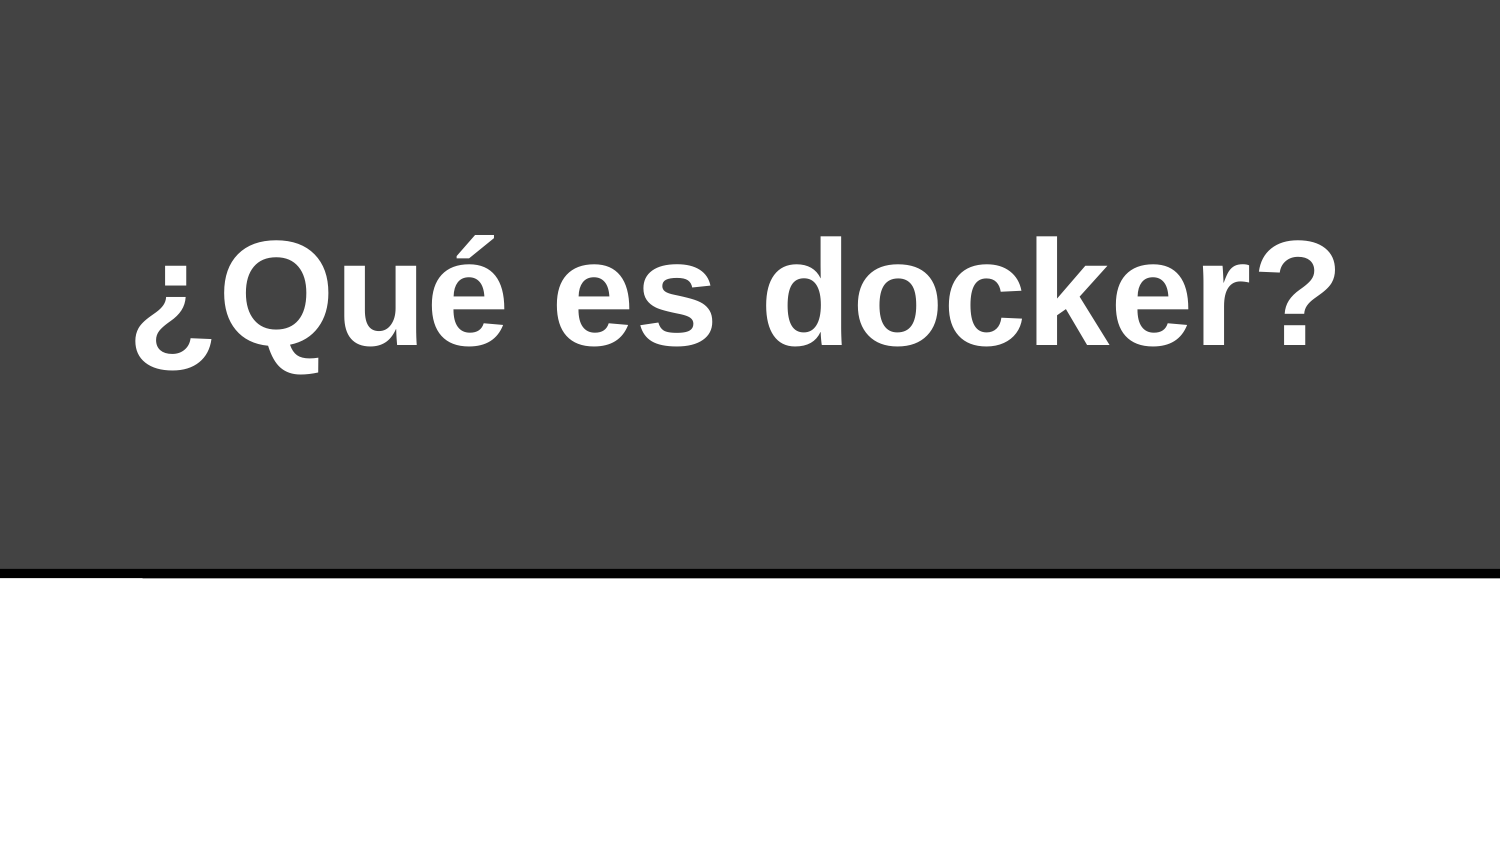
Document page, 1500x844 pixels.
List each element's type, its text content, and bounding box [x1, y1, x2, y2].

text_box ¿Qué es docker? [112, 120, 1388, 391]
